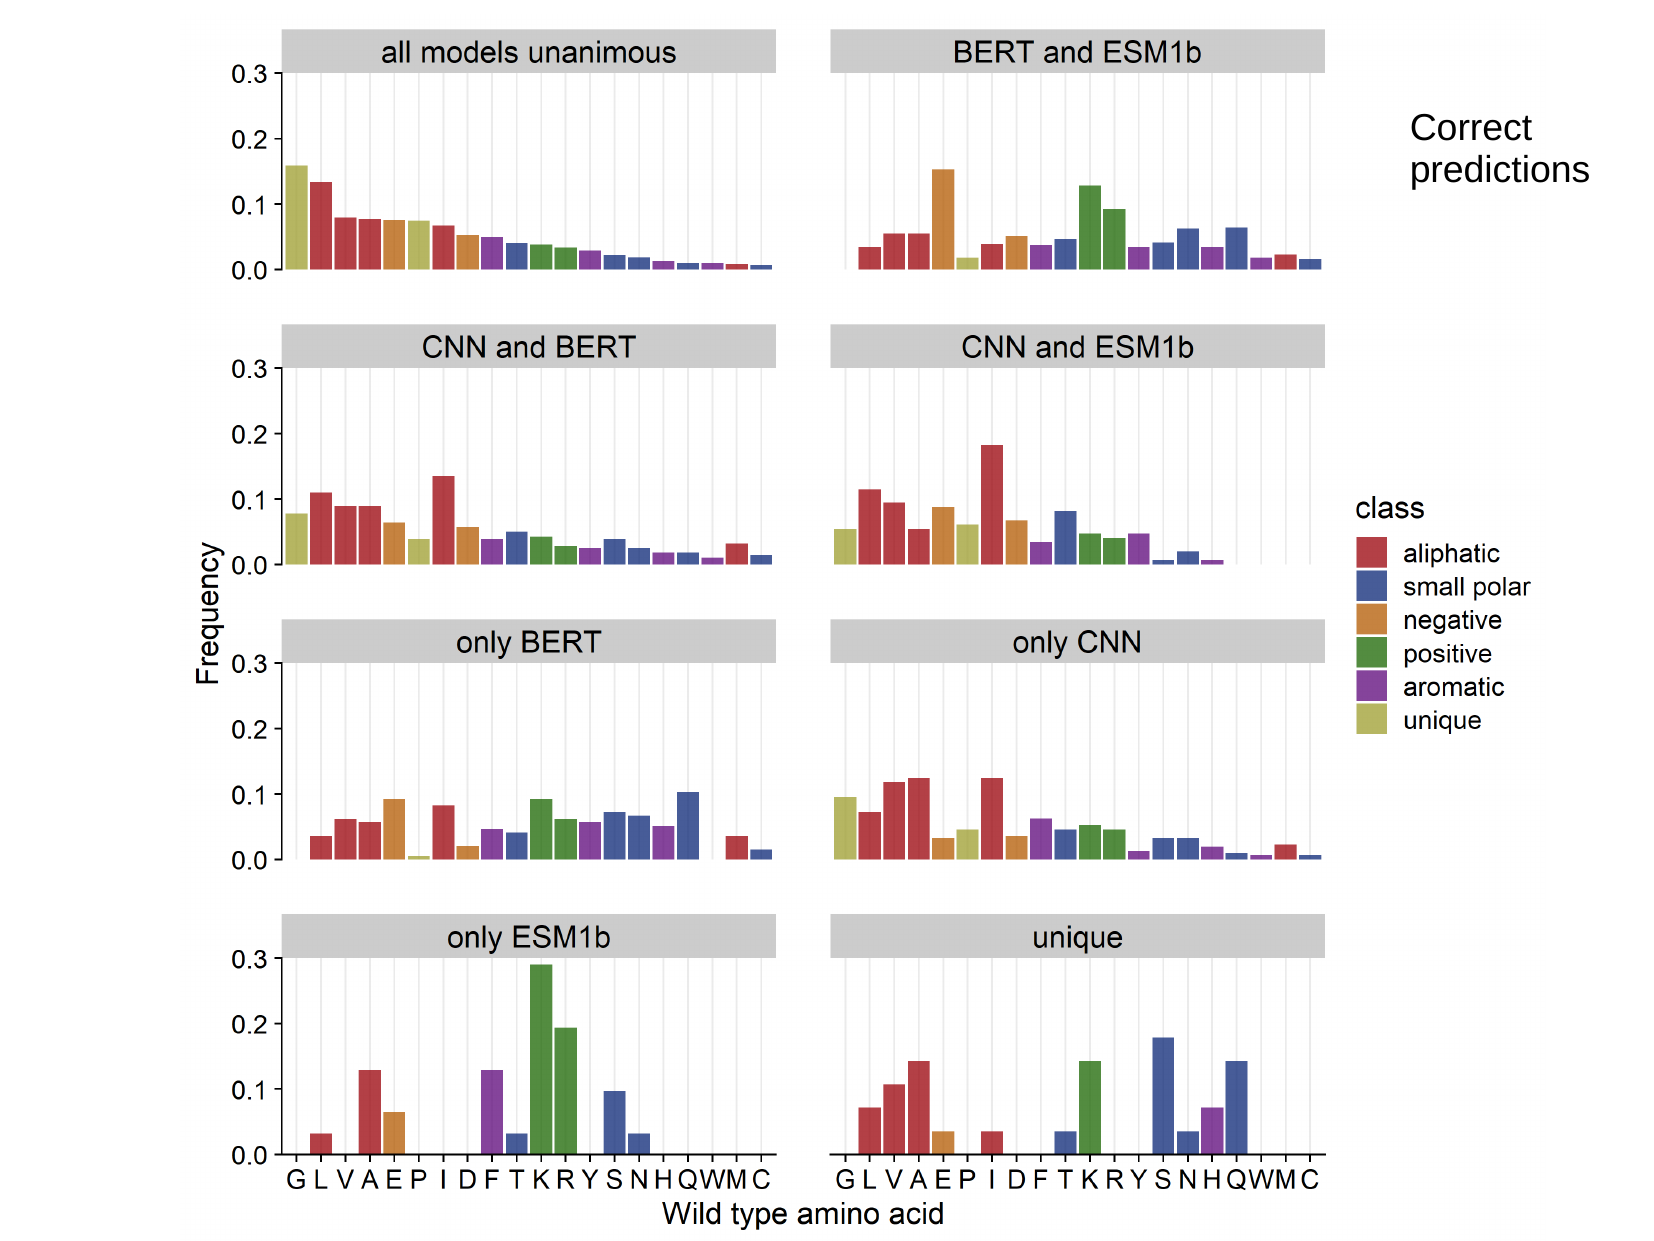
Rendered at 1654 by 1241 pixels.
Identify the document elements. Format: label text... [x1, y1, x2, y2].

text_box Correct predictions [1395, 99, 1636, 241]
picture [180, 14, 1546, 1241]
